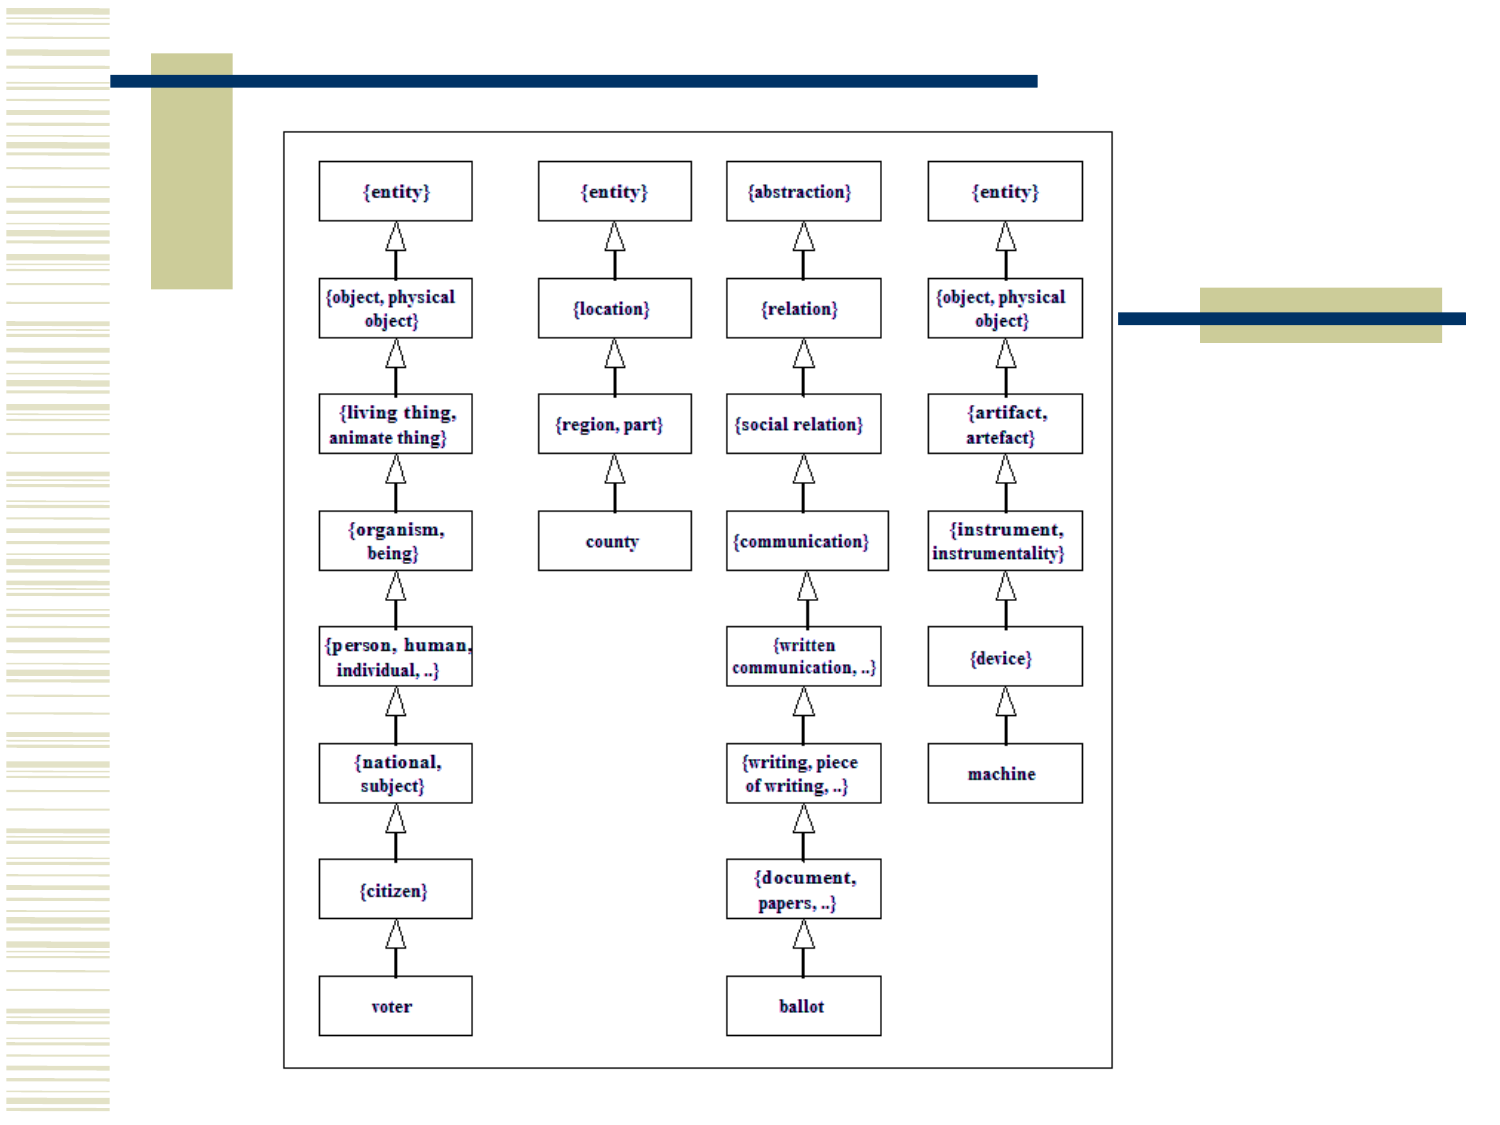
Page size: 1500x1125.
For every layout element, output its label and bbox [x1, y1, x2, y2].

picture [276, 125, 1119, 1075]
